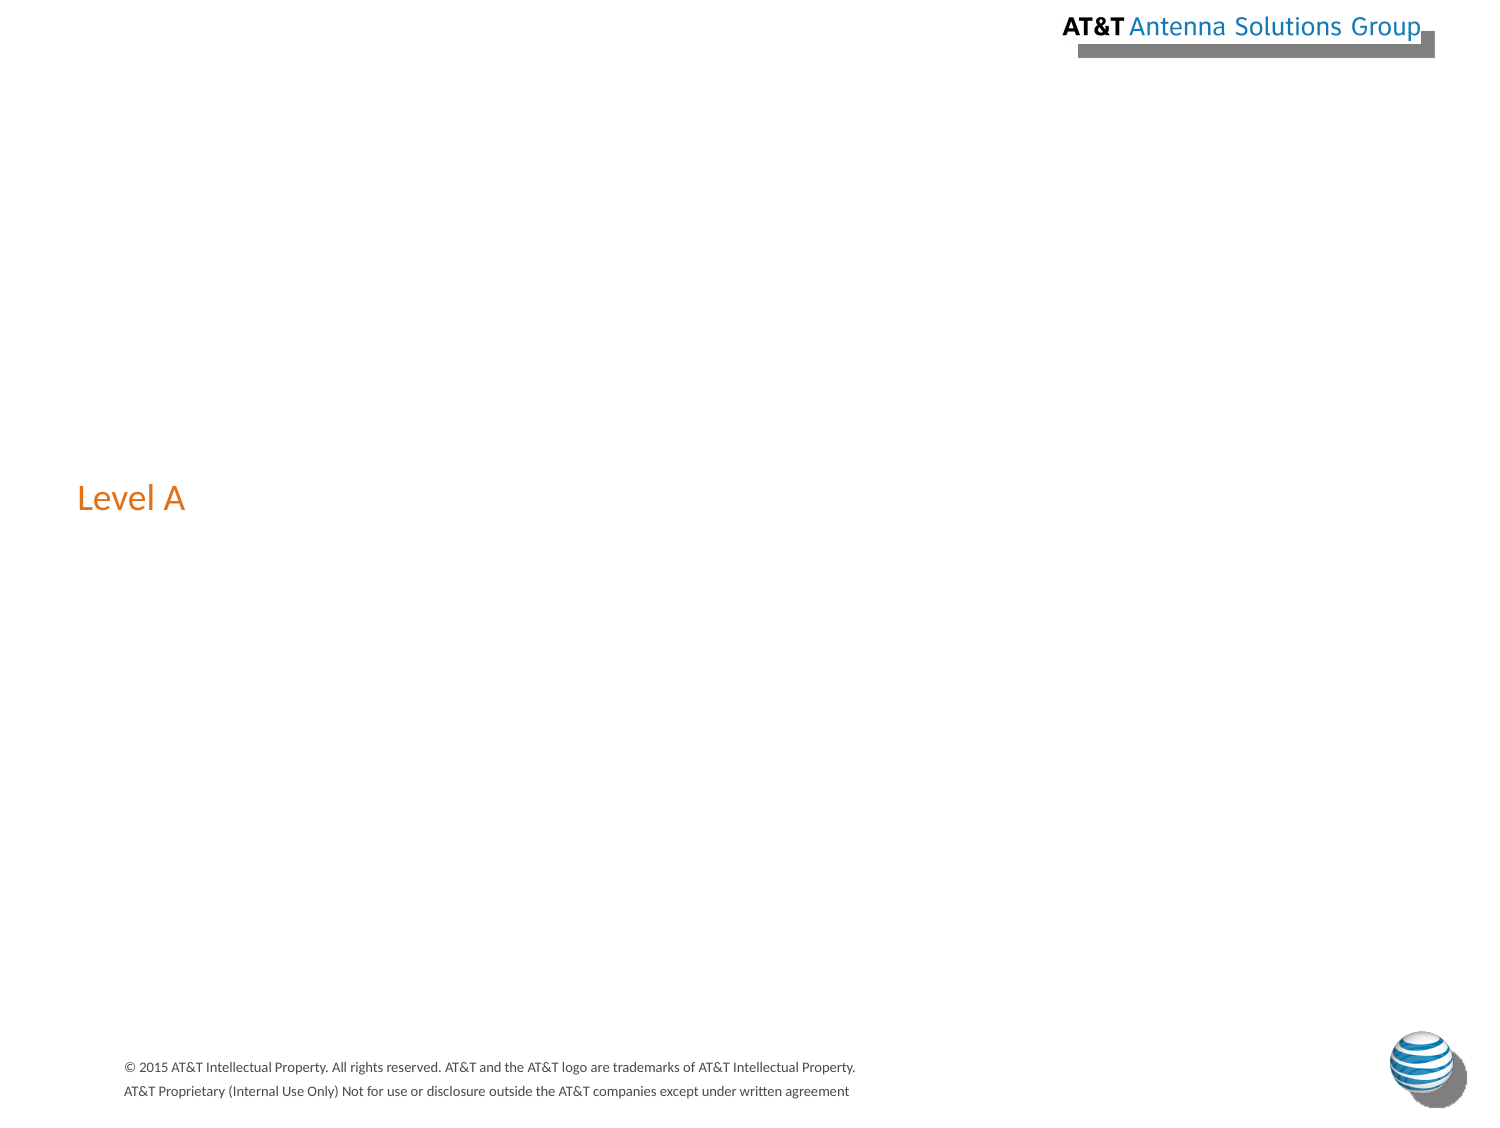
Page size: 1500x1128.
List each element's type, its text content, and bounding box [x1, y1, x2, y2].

text_box Level A [62, 468, 1500, 1128]
picture [1062, 15, 1421, 44]
